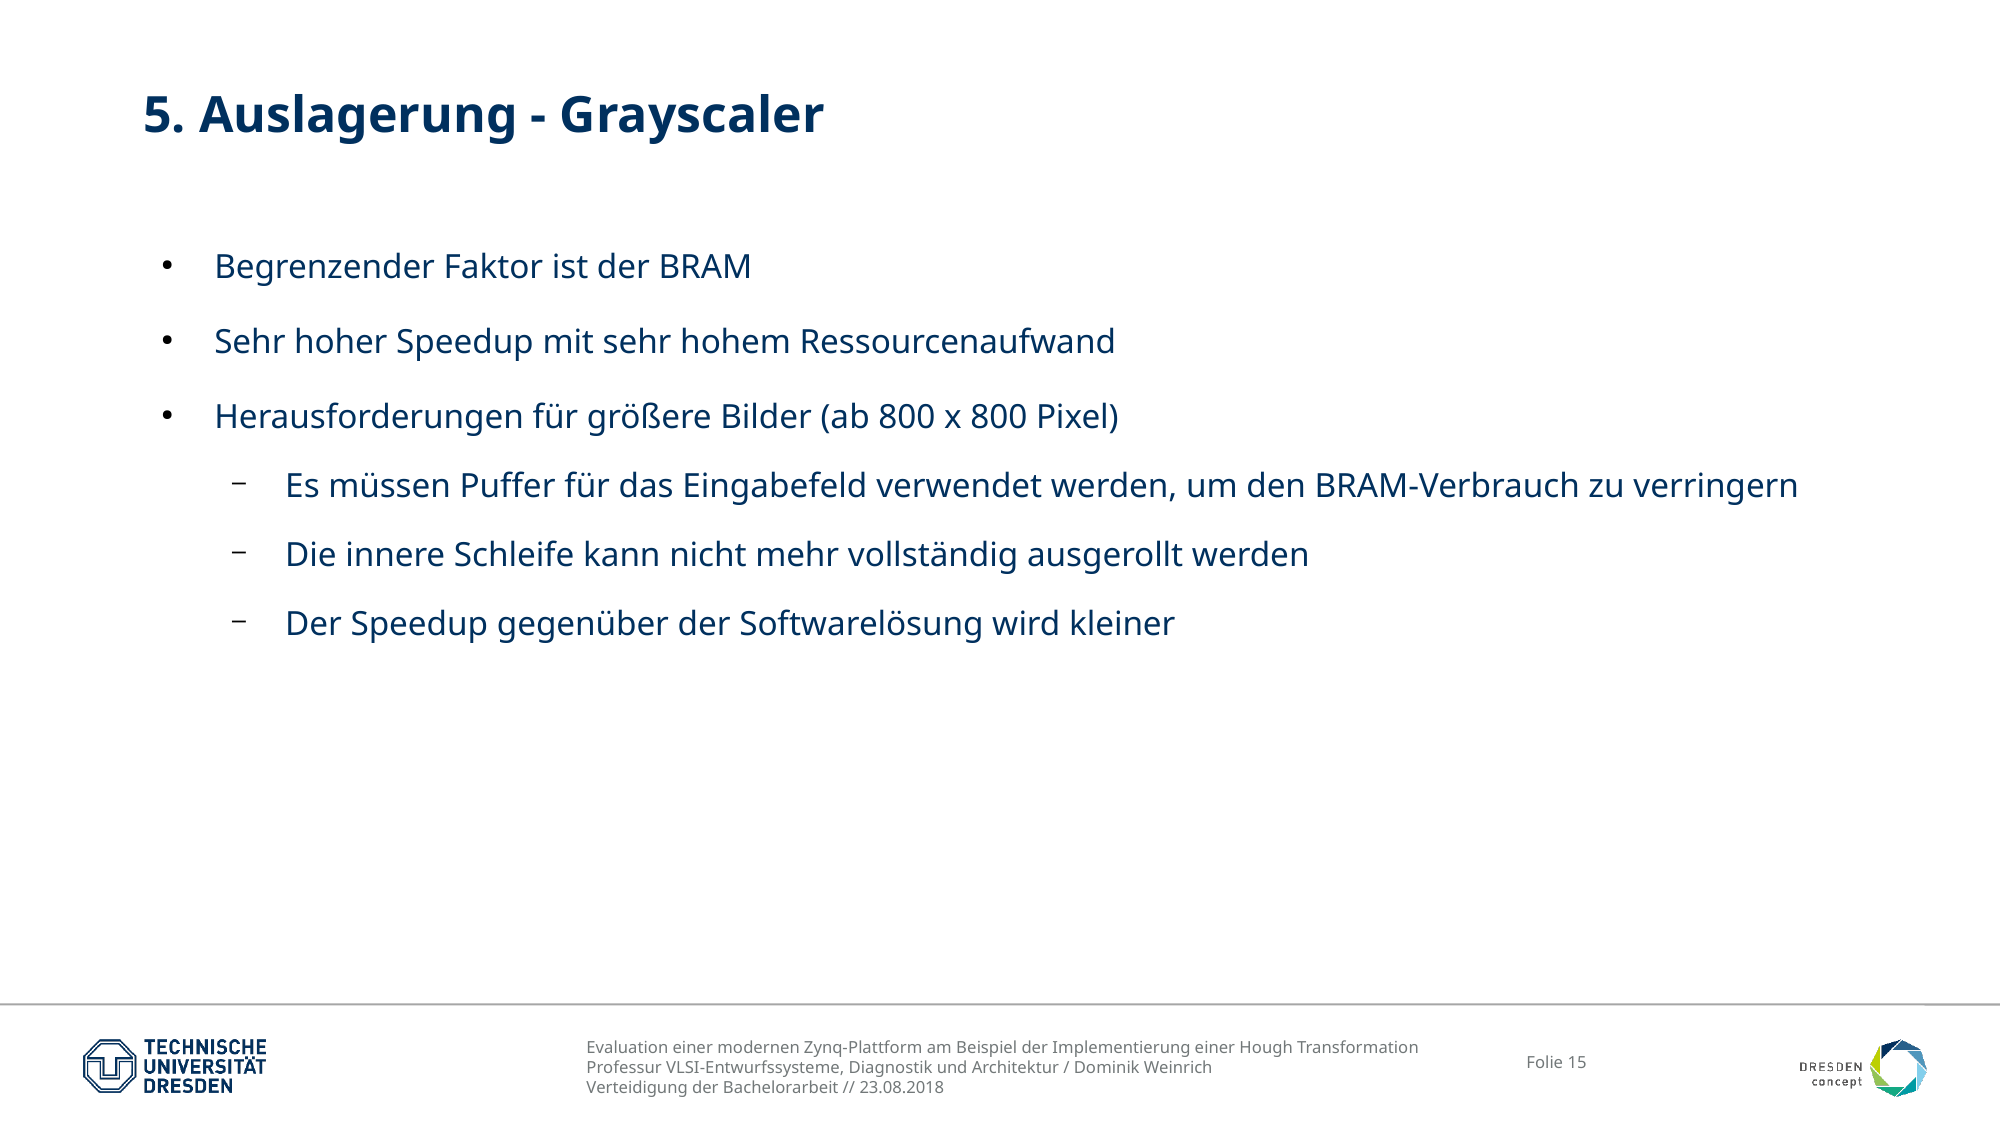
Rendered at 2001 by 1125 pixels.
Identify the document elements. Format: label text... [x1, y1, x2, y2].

picture [83, 1039, 266, 1093]
picture [1800, 1039, 1927, 1097]
title 5. Auslagerung - Grayscaler [143, 56, 1880, 169]
list Begrenzender Faktor ist der BRAM Sehr hoher Speedup mit sehr hohem Ressourcenaufwand Herausforderungen für größere Bilder (ab 800 x 800 Pixel) Es müssen Puffer für das Eingabefeld verwendet werden, um den BRAM-Verbrauch zu verringern Die innere Schleife kann nicht mehr vollständig ausgerollt werden Der Speedup gegenüber der Softwarelösung wird kleiner [143, 243, 1880, 957]
